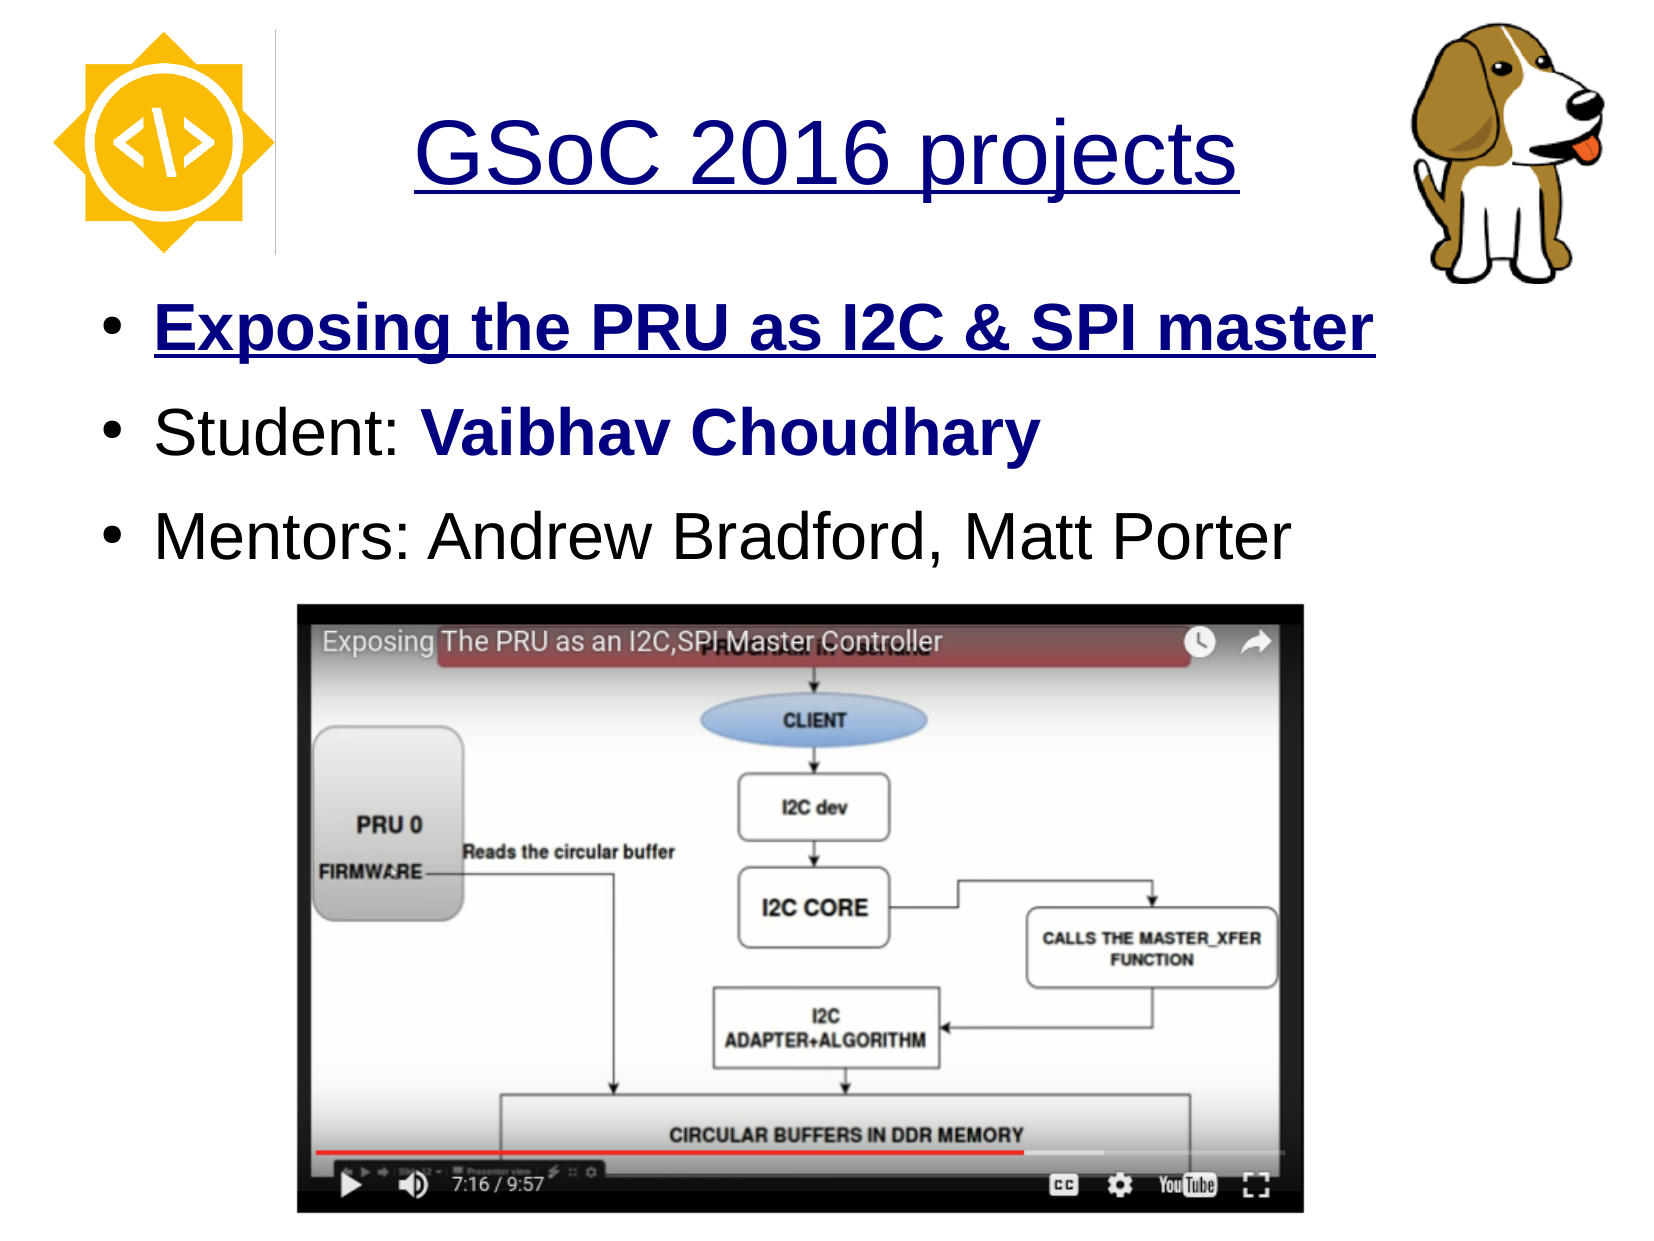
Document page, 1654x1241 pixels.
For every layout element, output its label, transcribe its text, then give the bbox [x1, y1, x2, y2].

picture [1391, 22, 1608, 284]
picture [50, 29, 276, 255]
picture [288, 595, 1312, 1221]
list Exposing the PRU as I2C & SPI master Student: Vaibhav Choudhary Mentors: Andrew Bradford, Matt Porter [82, 290, 1571, 1010]
title GSoC 2016 projects [82, 49, 1391, 257]
